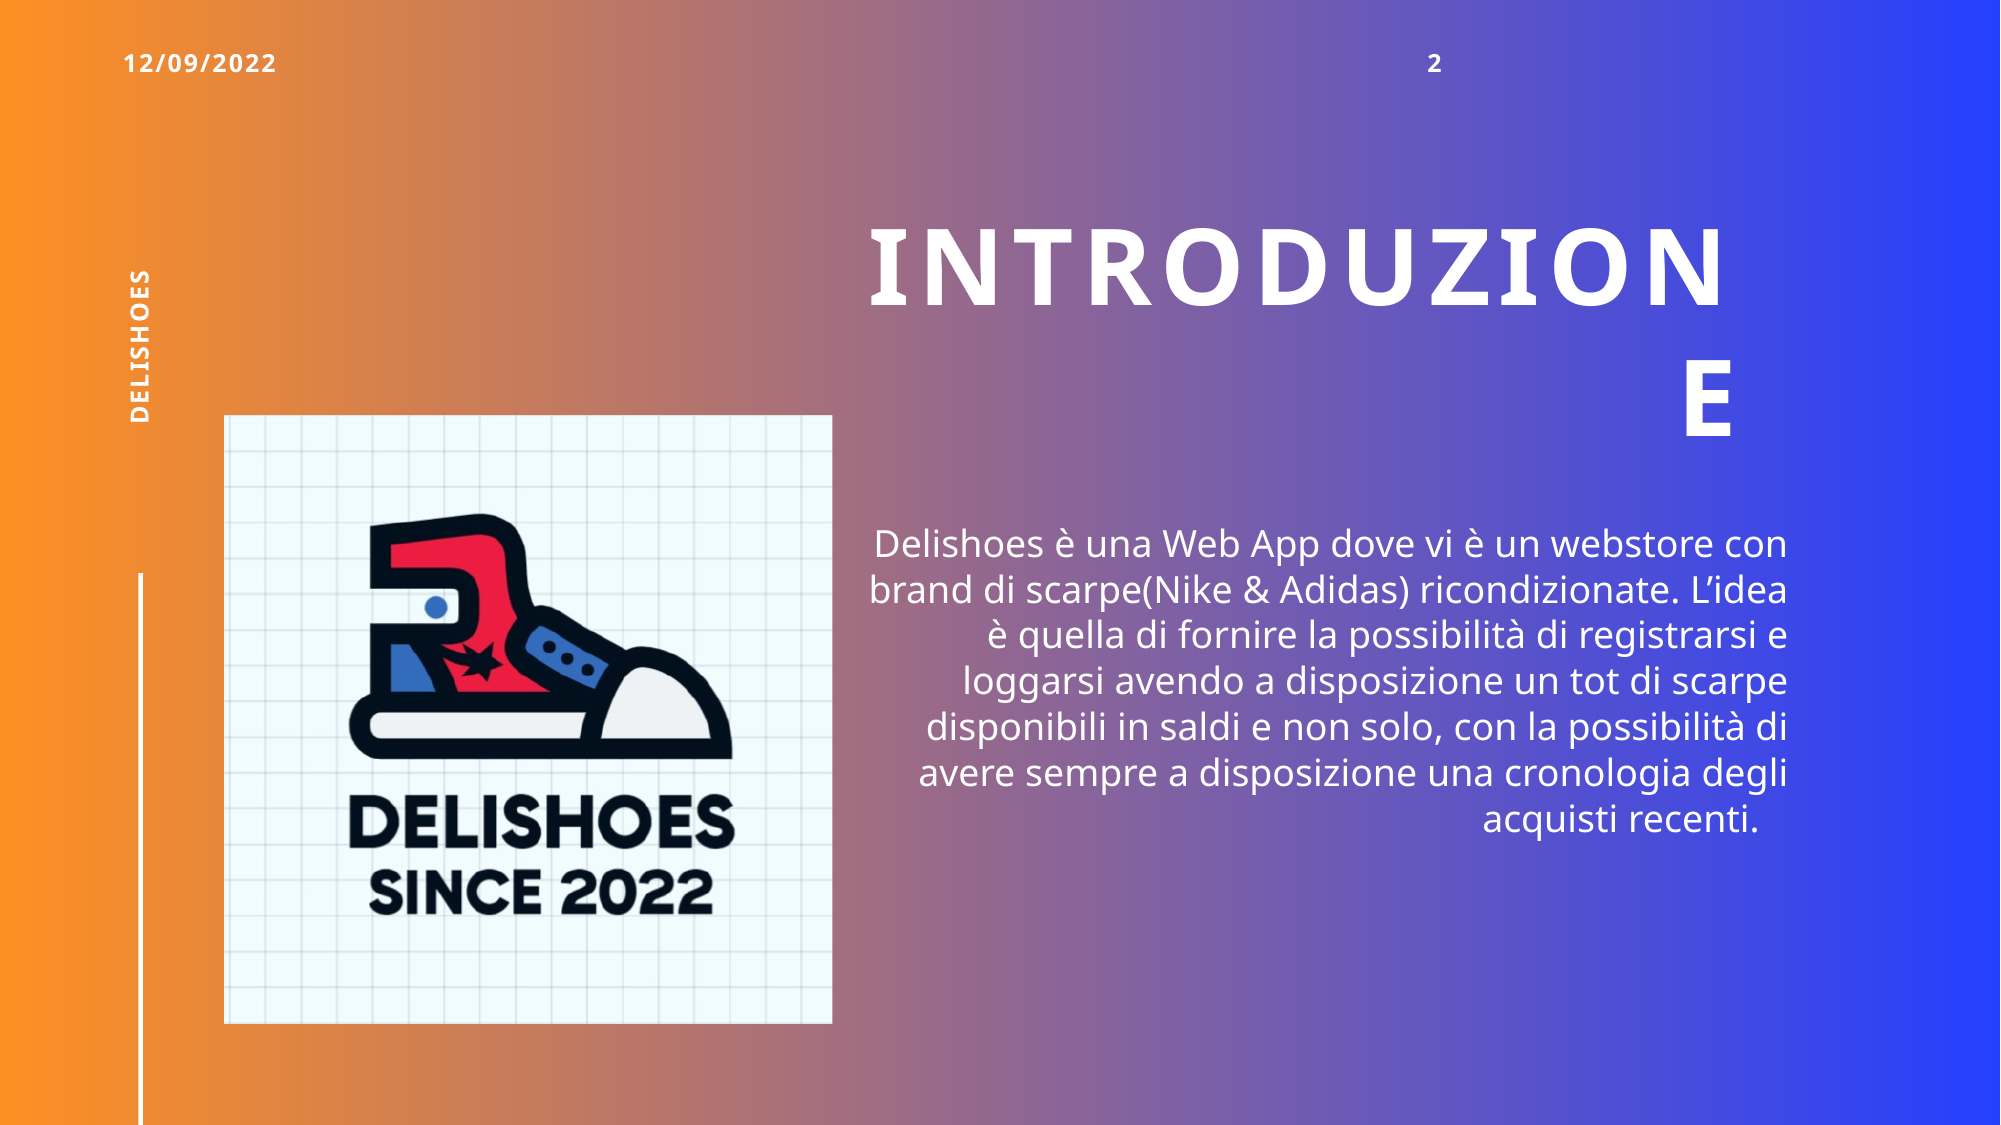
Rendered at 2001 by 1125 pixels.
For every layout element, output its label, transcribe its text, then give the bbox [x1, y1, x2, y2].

text_box delishoes [108, 119, 169, 577]
list Delishoes è una Web App dove vi è un webstore con brand di scarpe(Nike & Adidas) ricondizionate. L’idea è quella di fornire la possibilità di registrarsi e loggarsi avendo a disposizione un tot di scarpe disponibili in saldi e non solo, con la possibilità di avere sempre a disposizione una cronologia degli acquisti recenti. [853, 513, 1811, 1025]
text_box 12/09/2022 [108, 33, 559, 93]
picture [224, 415, 833, 1024]
text_box 3 [1412, 33, 1863, 93]
title Introduzione [853, 96, 1811, 470]
